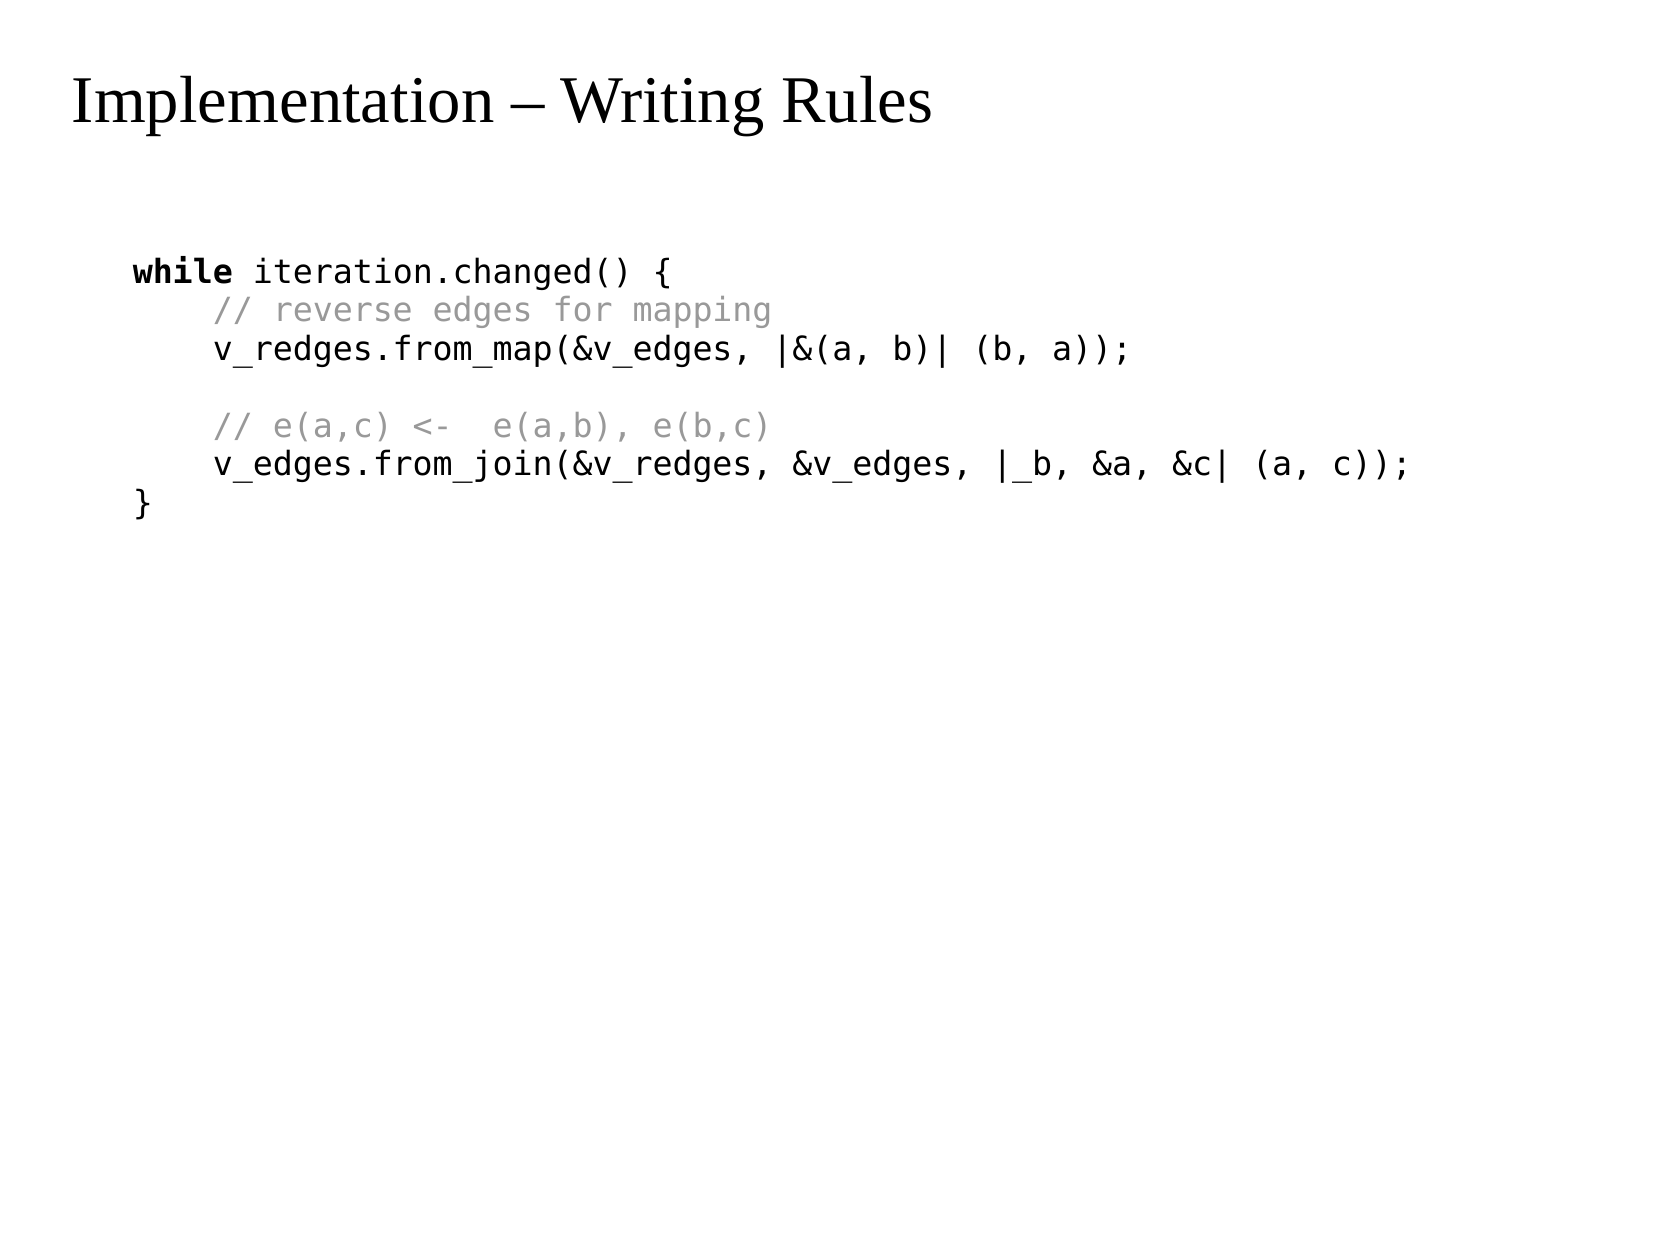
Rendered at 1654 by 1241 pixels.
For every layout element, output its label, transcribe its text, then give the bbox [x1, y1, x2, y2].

text_box while iteration.changed() { // reverse edges for mapping v_redges.from_map(&v_edges, |&(a, b)| (b, a)); // e(a,c) <- e(a,b), e(b,c) v_edges.from_join(&v_redges, &v_edges, |_b, &a, &c| (a, c)); } [118, 244, 1621, 1069]
title Implementation – Writing Rules [71, 49, 1561, 151]
